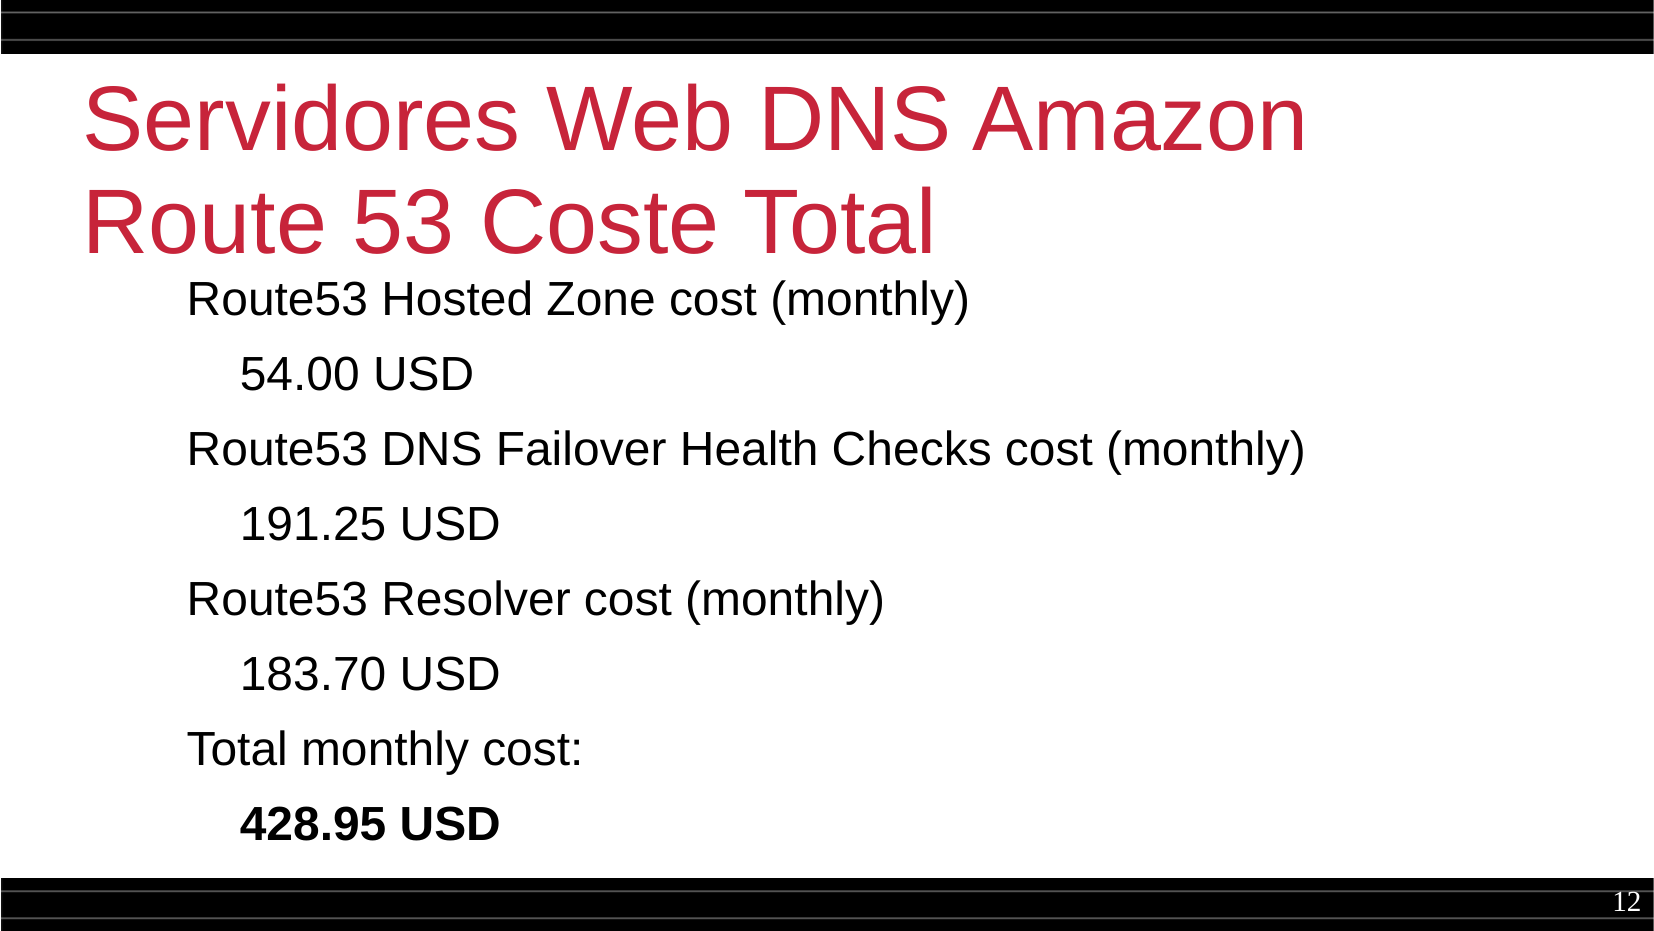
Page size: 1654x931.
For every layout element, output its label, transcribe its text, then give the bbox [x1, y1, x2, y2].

picture [1, 0, 1654, 54]
list Route53 Hosted Zone cost (monthly) 54.00 USD Route53 DNS Failover Health Checks cost (monthly) 191.25 USD Route53 Resolver cost (monthly) 183.70 USD Total monthly cost: 428.95 USD [82, 271, 1571, 851]
picture [1, 878, 1654, 931]
title Servidores Web DNS Amazon Route 53 Coste Total [82, 67, 1571, 271]
